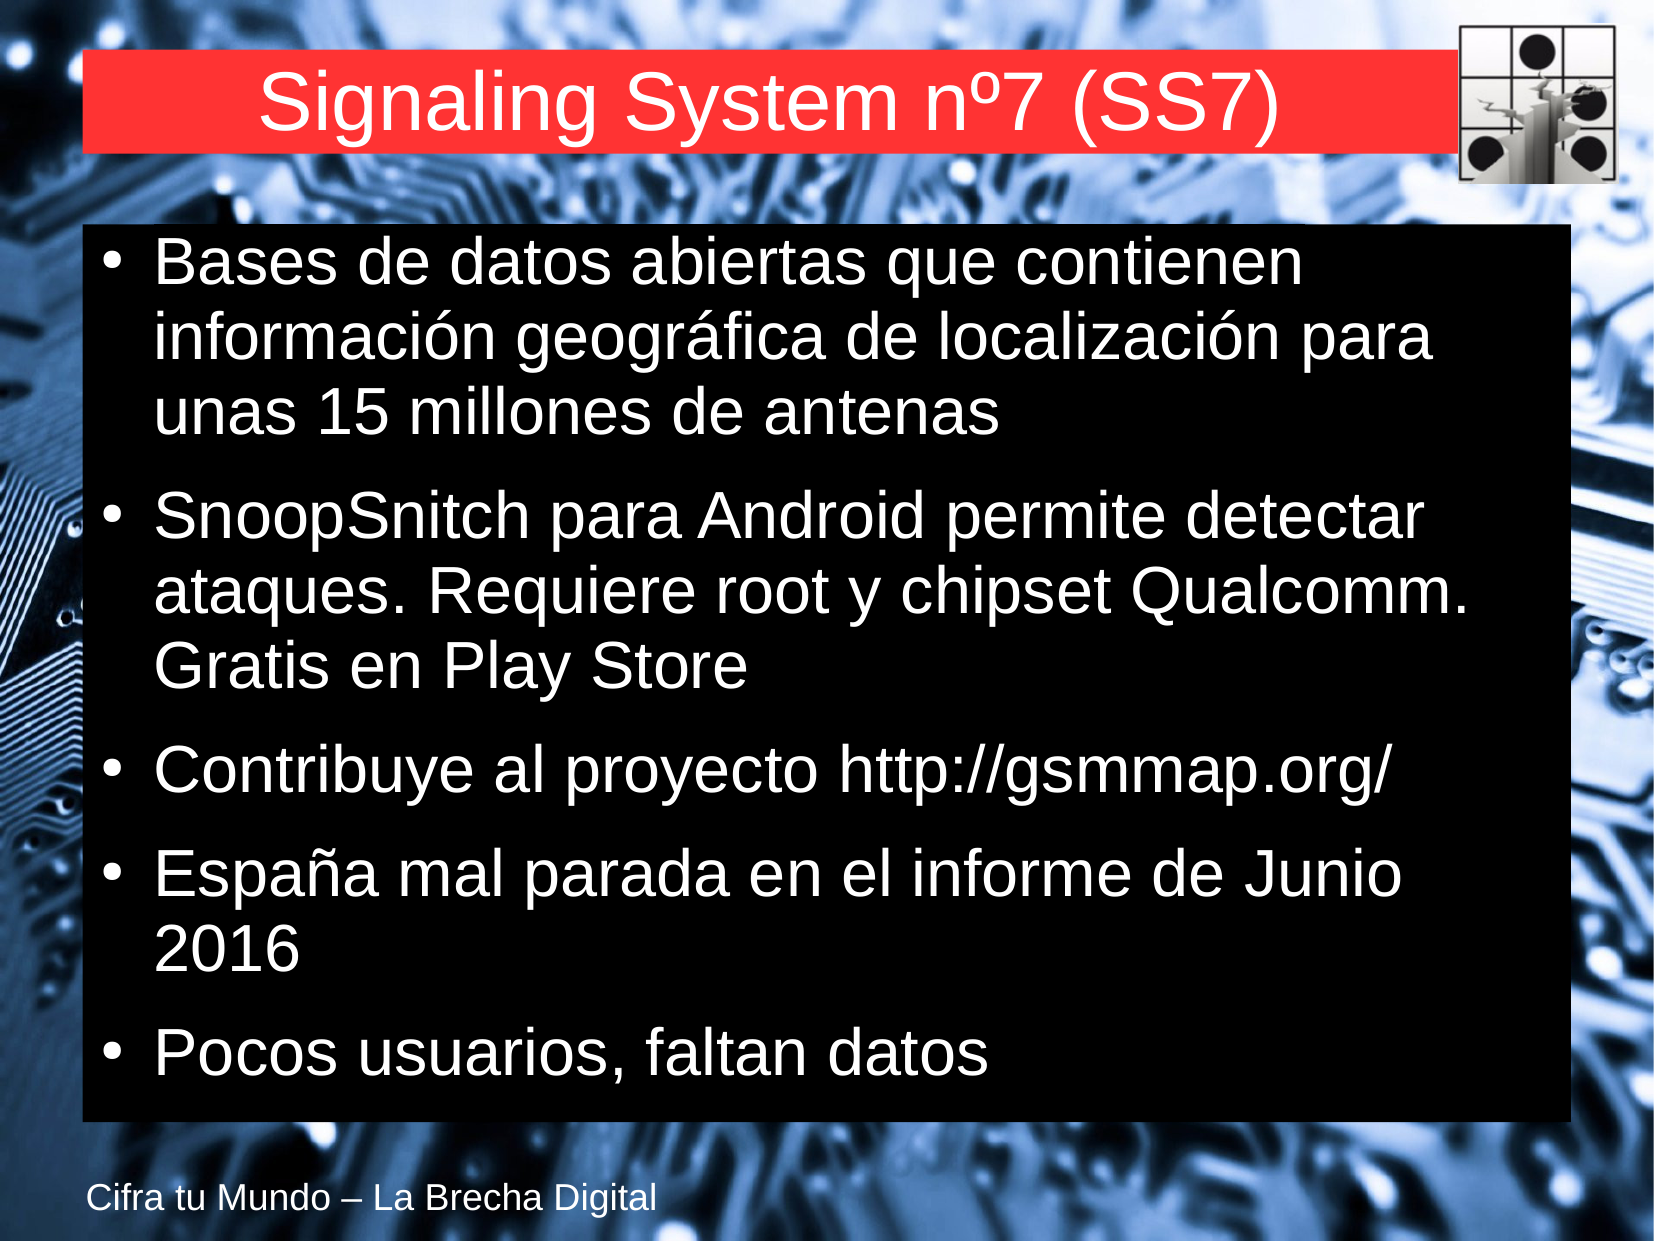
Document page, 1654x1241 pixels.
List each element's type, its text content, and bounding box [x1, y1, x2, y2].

title Signaling System nº7 (SS7) [82, 49, 1458, 154]
picture [0, 0, 1654, 1241]
text_box Cifra tu Mundo – La Brecha Digital [70, 1169, 1453, 1226]
list Bases de datos abiertas que contienen información geográfica de localización para unas 15 millones de antenas SnoopSnitch para Android permite detectar ataques. Requiere root y chipset Qualcomm. Gratis en Play Store Contribuye al proyecto http://gsmmap.org/ España mal parada en el informe de Junio 2016 Pocos usuarios, faltan datos [82, 224, 1571, 1123]
